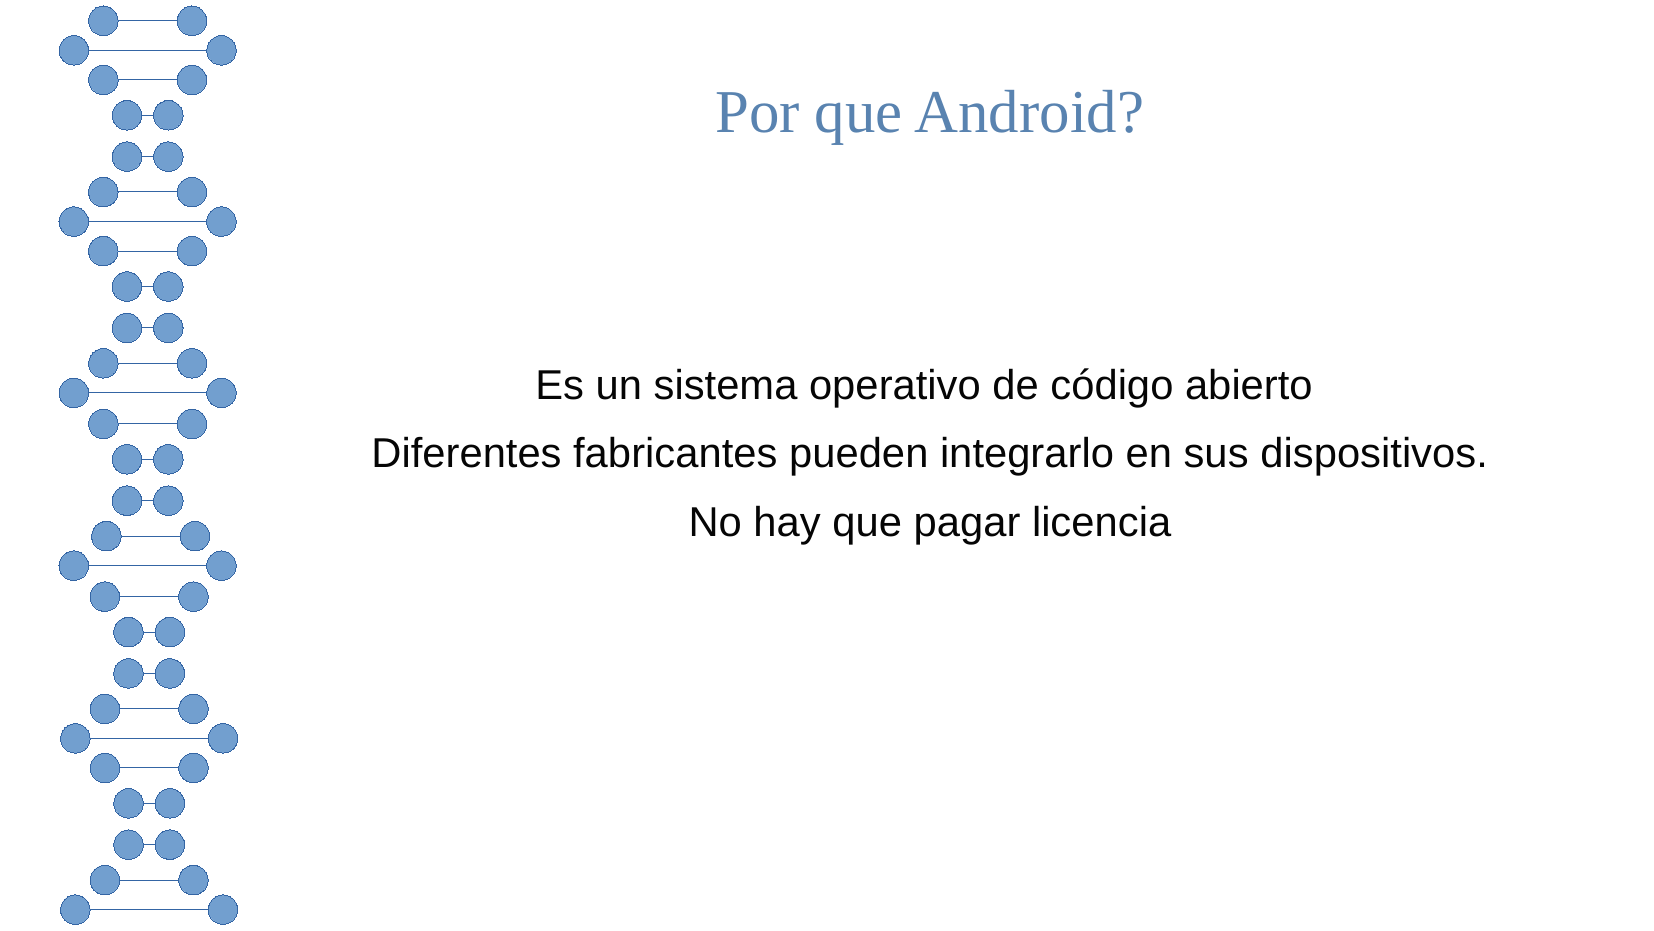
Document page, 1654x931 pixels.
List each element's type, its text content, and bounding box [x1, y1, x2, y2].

list Es un sistema operativo de código abierto Diferentes fabricantes pueden integrarlo en sus dispositivos. No hay que pagar licencia [265, 224, 1595, 764]
title Por que Android? [265, 35, 1595, 189]
